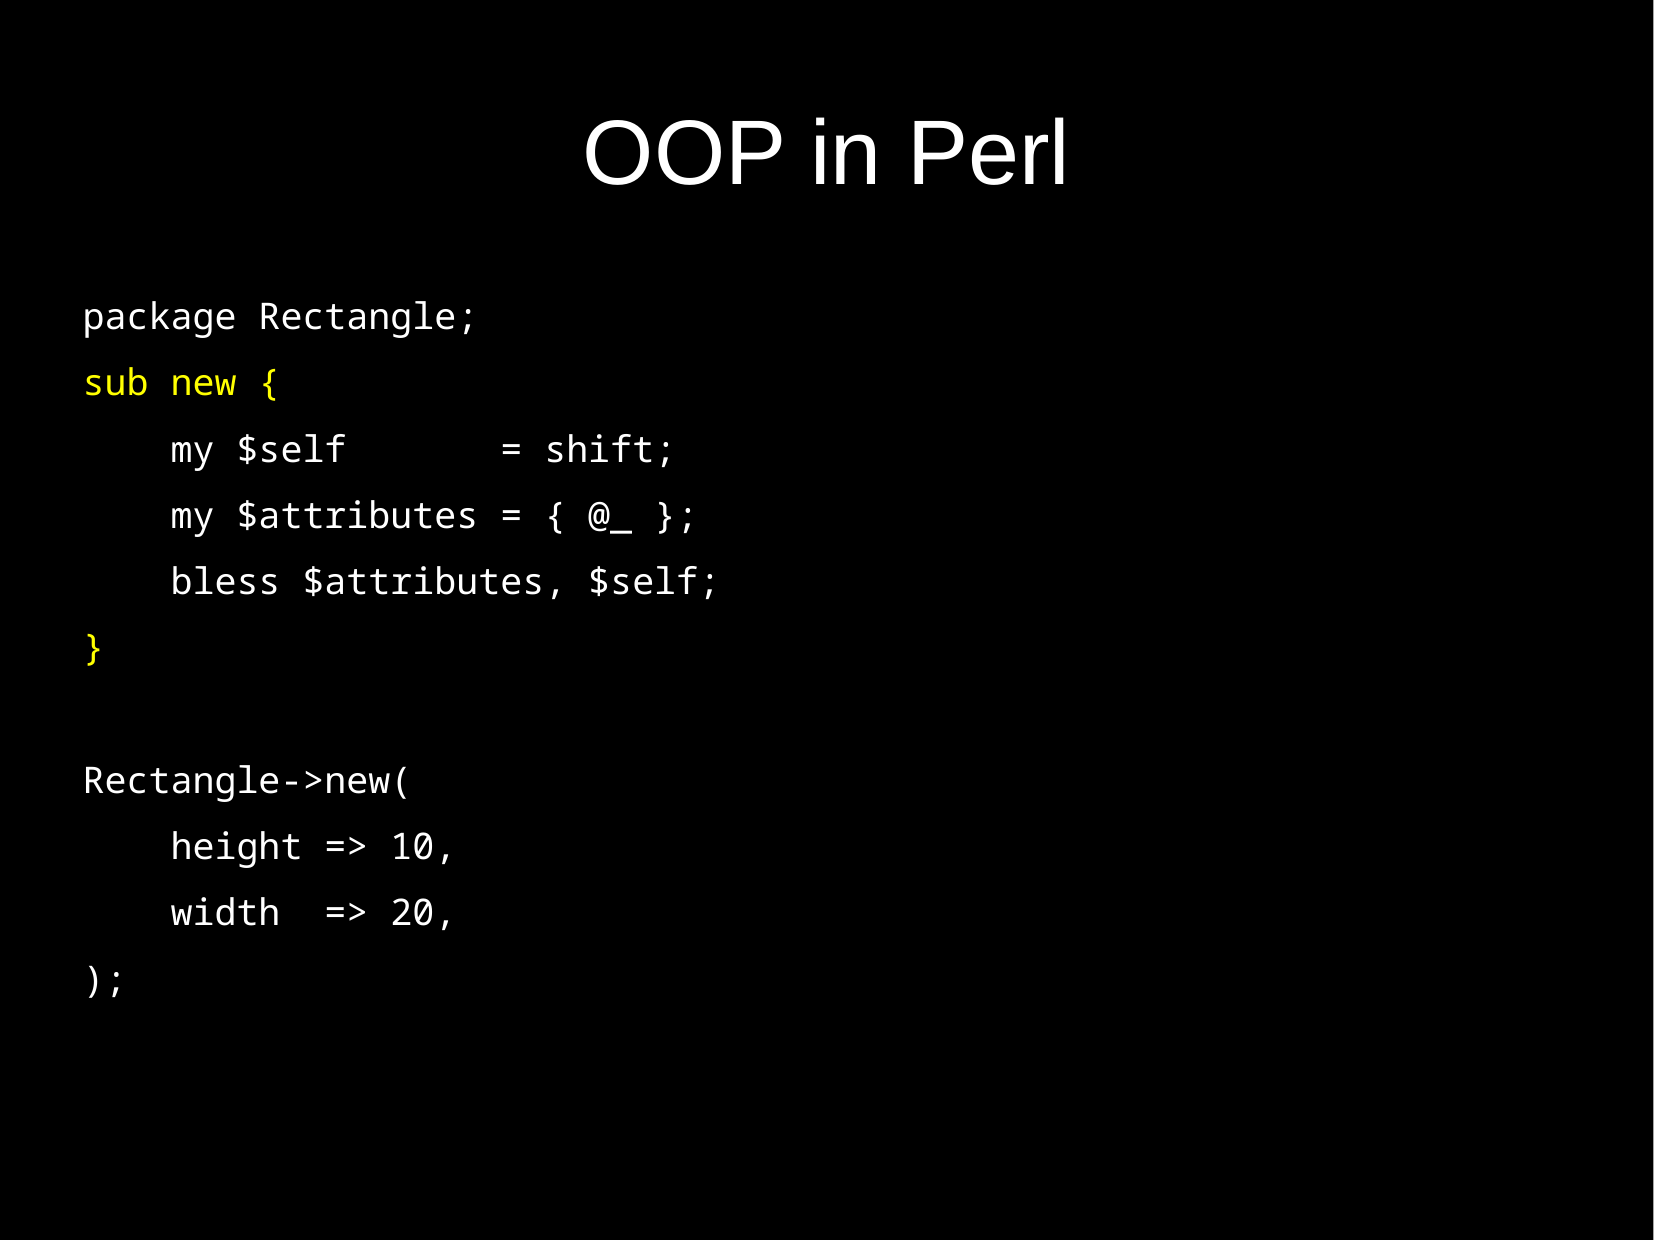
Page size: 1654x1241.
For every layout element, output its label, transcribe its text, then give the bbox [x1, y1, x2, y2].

title OOP in Perl [82, 49, 1571, 257]
list package Rectangle; sub new { my $self = shift; my $attributes = { @_ }; bless $attributes, $self; } Rectangle->new( height => 10, width => 20, ); [82, 290, 1538, 1010]
